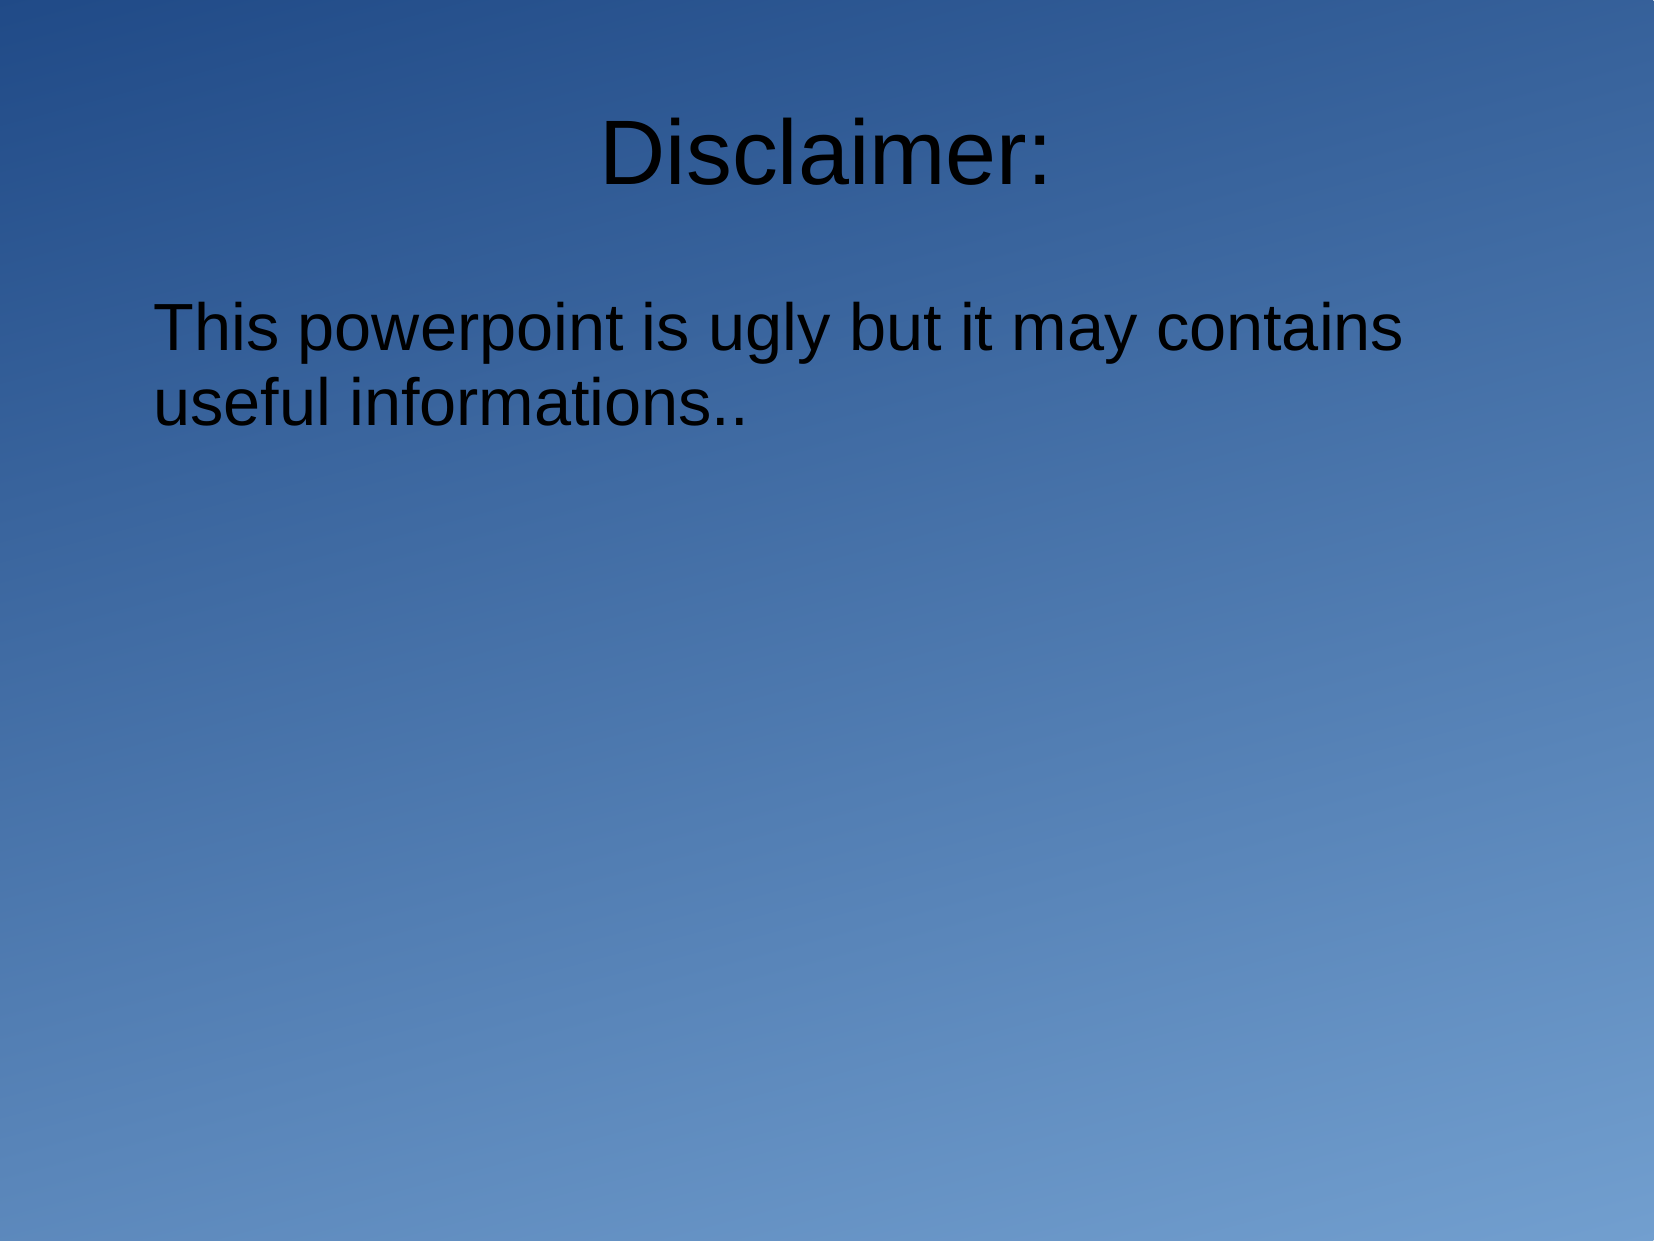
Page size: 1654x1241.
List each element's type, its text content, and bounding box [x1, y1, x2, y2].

list This powerpoint is ugly but it may contains useful informations.. [82, 290, 1571, 1010]
title Disclaimer: [82, 49, 1571, 257]
